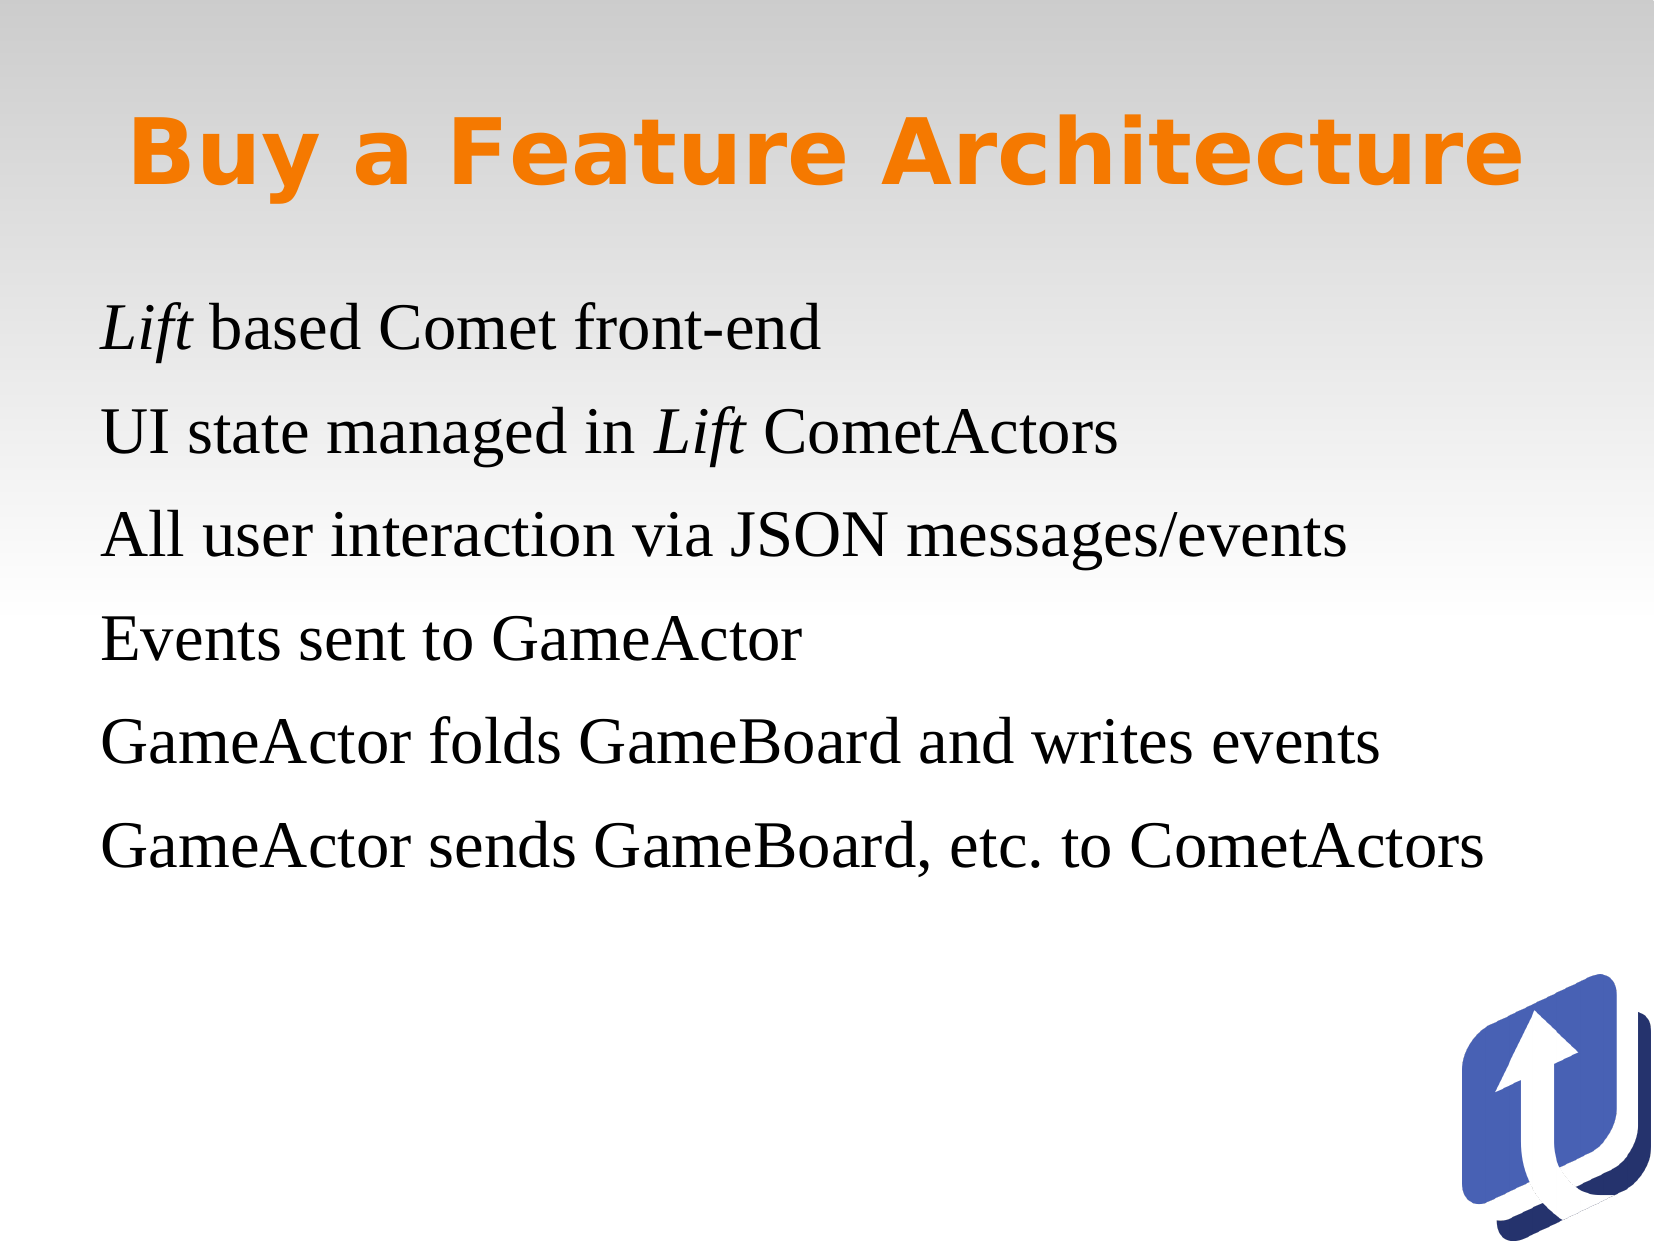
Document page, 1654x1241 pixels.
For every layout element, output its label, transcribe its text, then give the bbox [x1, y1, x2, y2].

list Lift based Comet front-end UI state managed in Lift CometActors All user interaction via JSON messages/events Events sent to GameActor GameActor folds GameBoard and writes events GameActor sends GameBoard, etc. to CometActors [82, 290, 1571, 1094]
title Buy a Feature Architecture [82, 49, 1571, 257]
picture [1462, 974, 1651, 1241]
